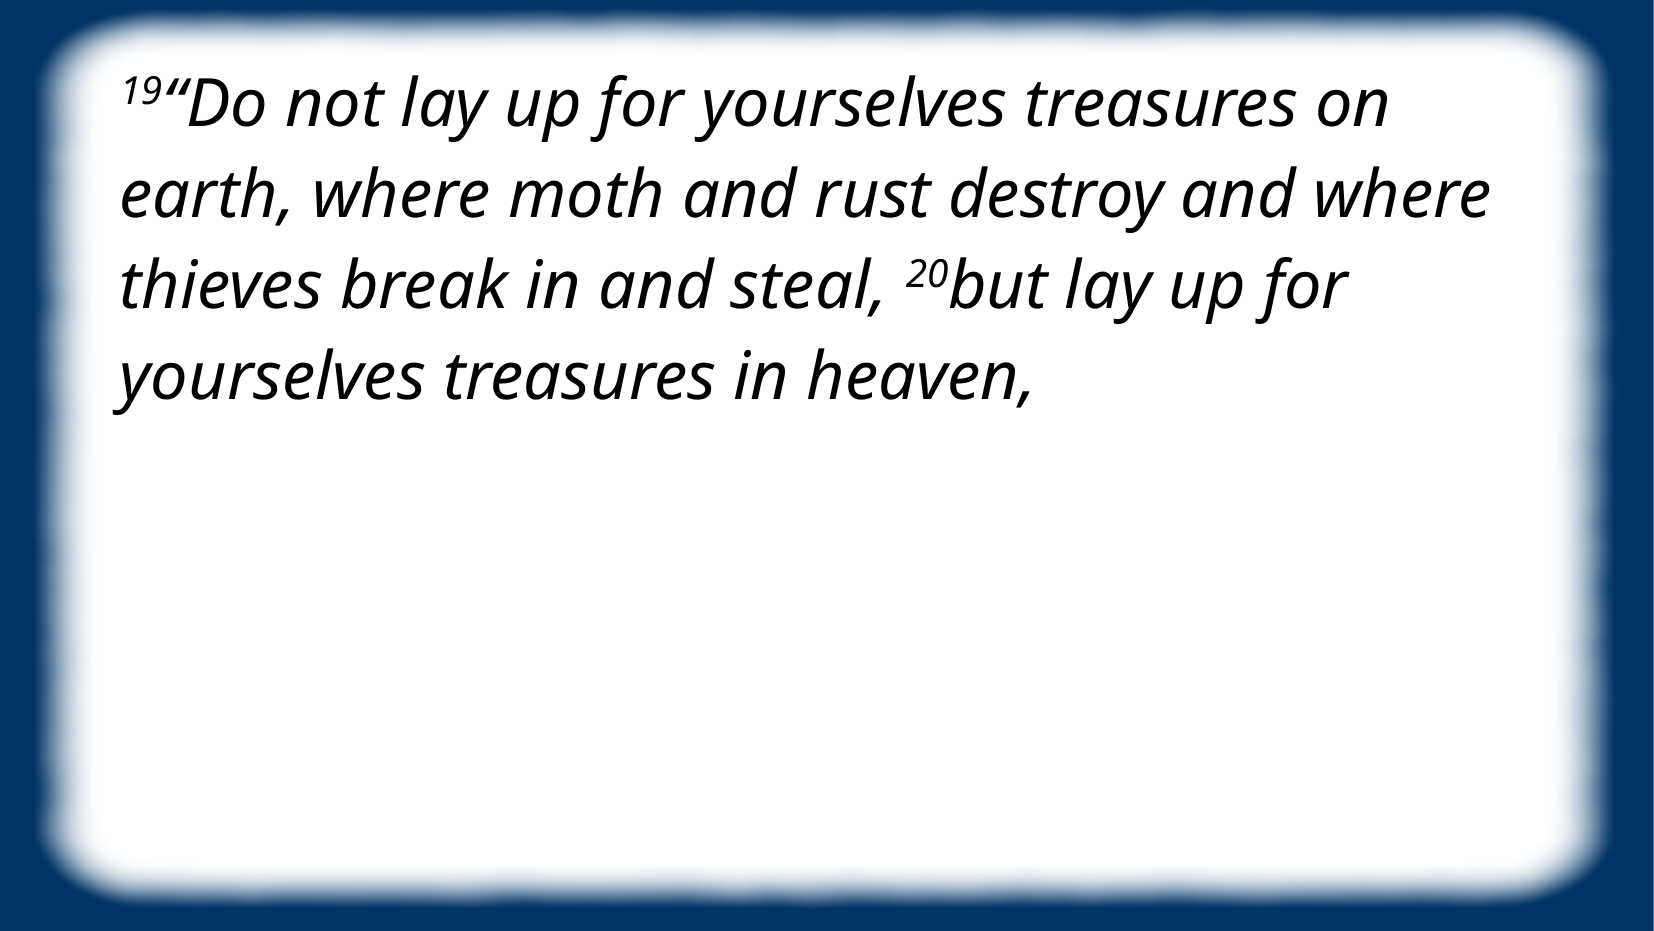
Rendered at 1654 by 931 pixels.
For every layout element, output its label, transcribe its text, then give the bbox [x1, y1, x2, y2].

picture [0, 0, 1654, 931]
text_box 19“Do not lay up for yourselves treasures on earth, where moth and rust destroy and where thieves break in and steal, 20but lay up for yourselves treasures in heaven, [105, 48, 1546, 419]
